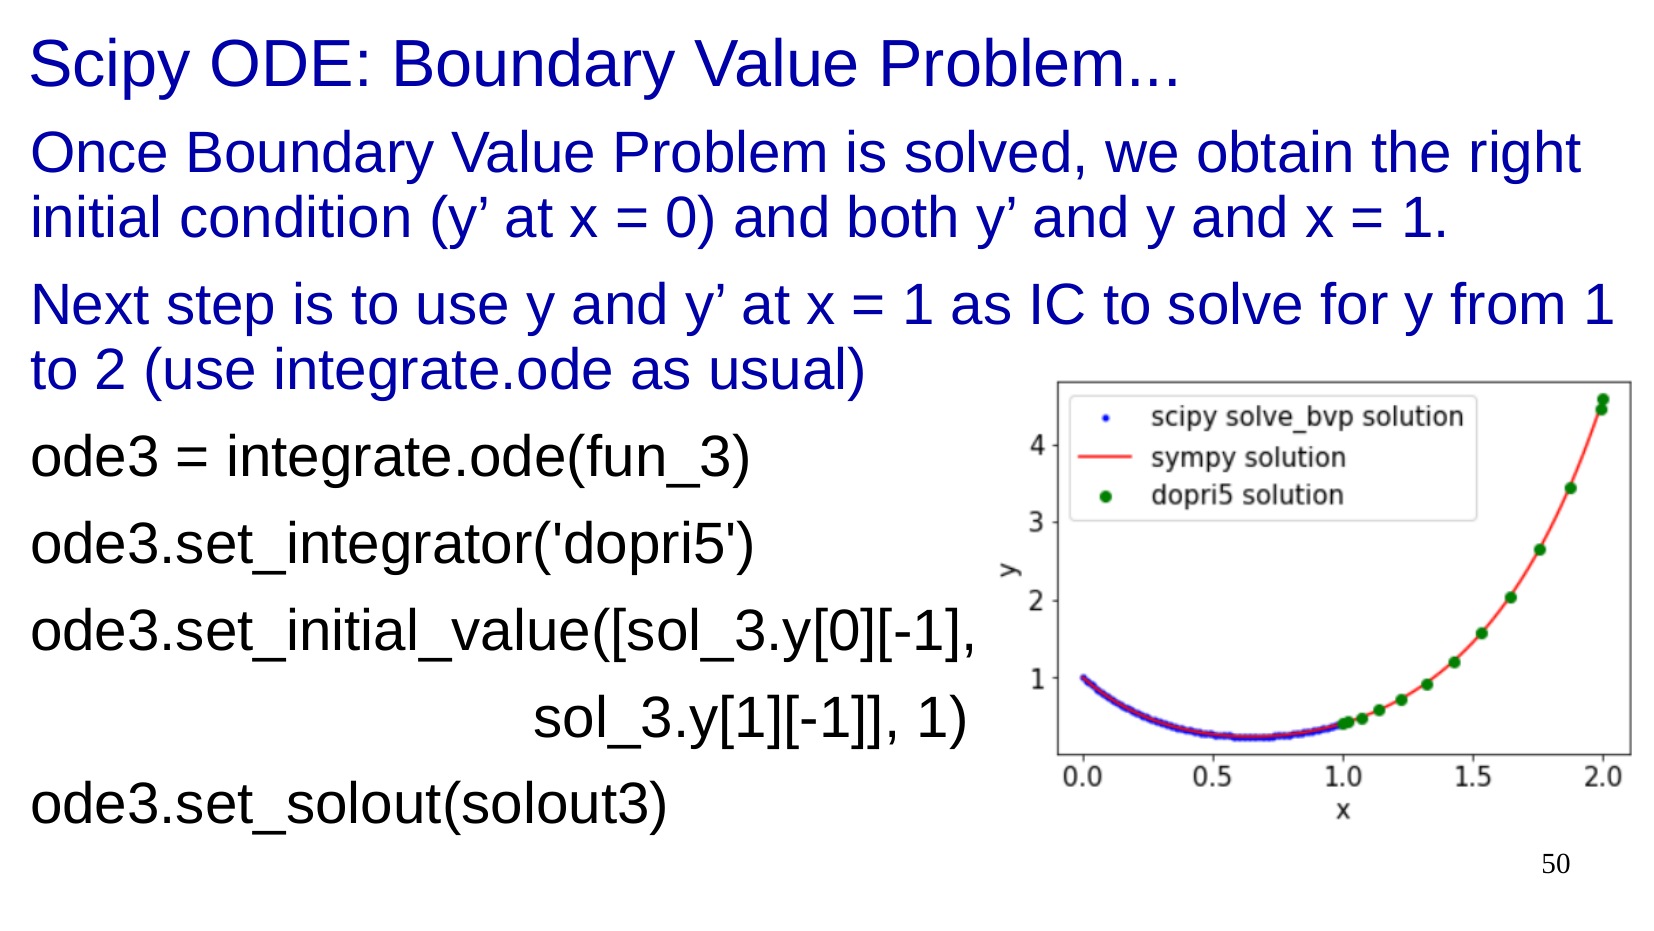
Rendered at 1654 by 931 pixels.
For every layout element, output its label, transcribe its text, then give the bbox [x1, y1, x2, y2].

list Once Boundary Value Problem is solved, we obtain the right initial condition (y’ at x = 0) and both y’ and y and x = 1. Next step is to use y and y’ at x = 1 as IC to solve for y from 1 to 2 (use integrate.ode as usual) ode3 = integrate.ode(fun_3) ode3.set_integrator('dopri5') ode3.set_initial_value([sol_3.y[0][-1], sol_3.y[1][-1]], 1) ode3.set_solout(solout3) [30, 120, 1645, 916]
picture [996, 374, 1636, 826]
title Scipy ODE: Boundary Value Problem... [28, 21, 1626, 106]
